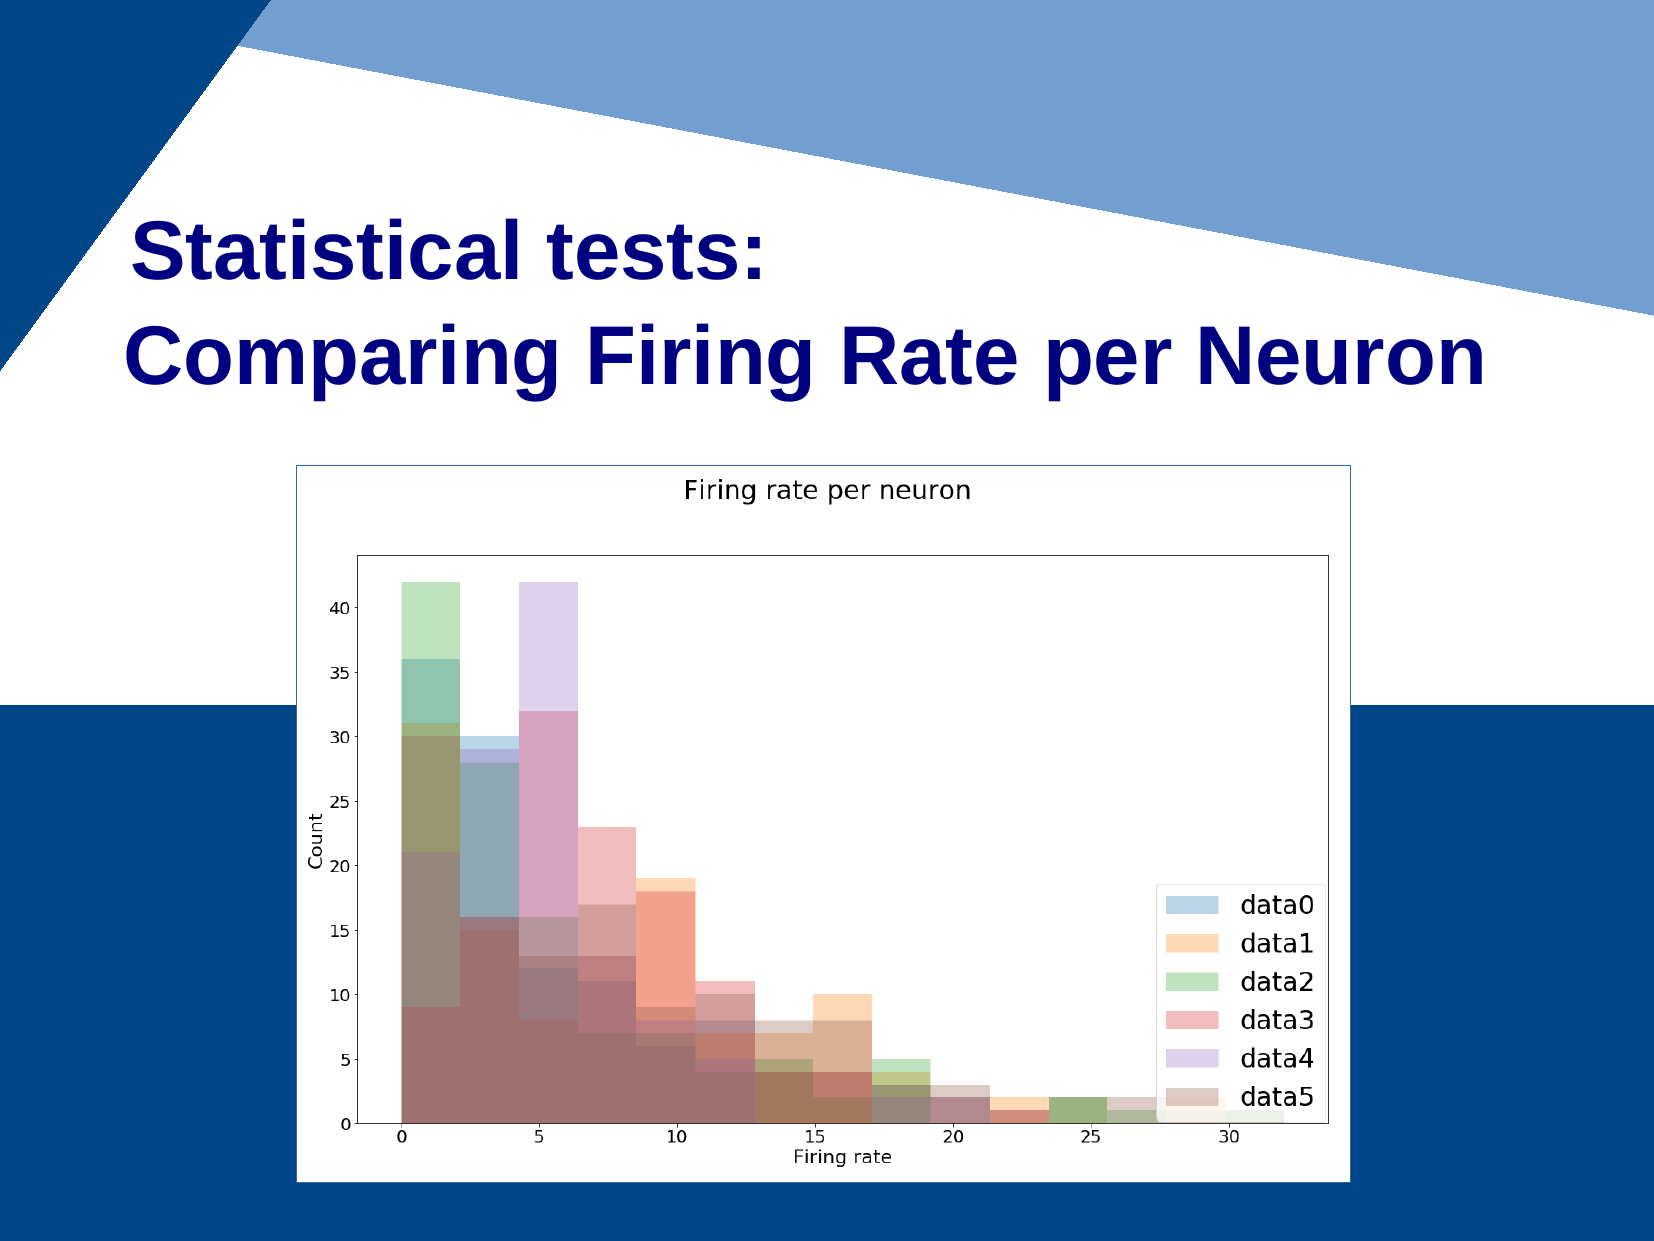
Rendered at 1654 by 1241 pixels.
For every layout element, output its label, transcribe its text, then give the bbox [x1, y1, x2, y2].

picture [296, 465, 1351, 1183]
text_box Statistical tests: [67, 196, 833, 305]
text_box [0, 0, 1654, 371]
text_box Comparing Firing Rate per Neuron [109, 301, 1526, 410]
text_box [0, 705, 1654, 1241]
